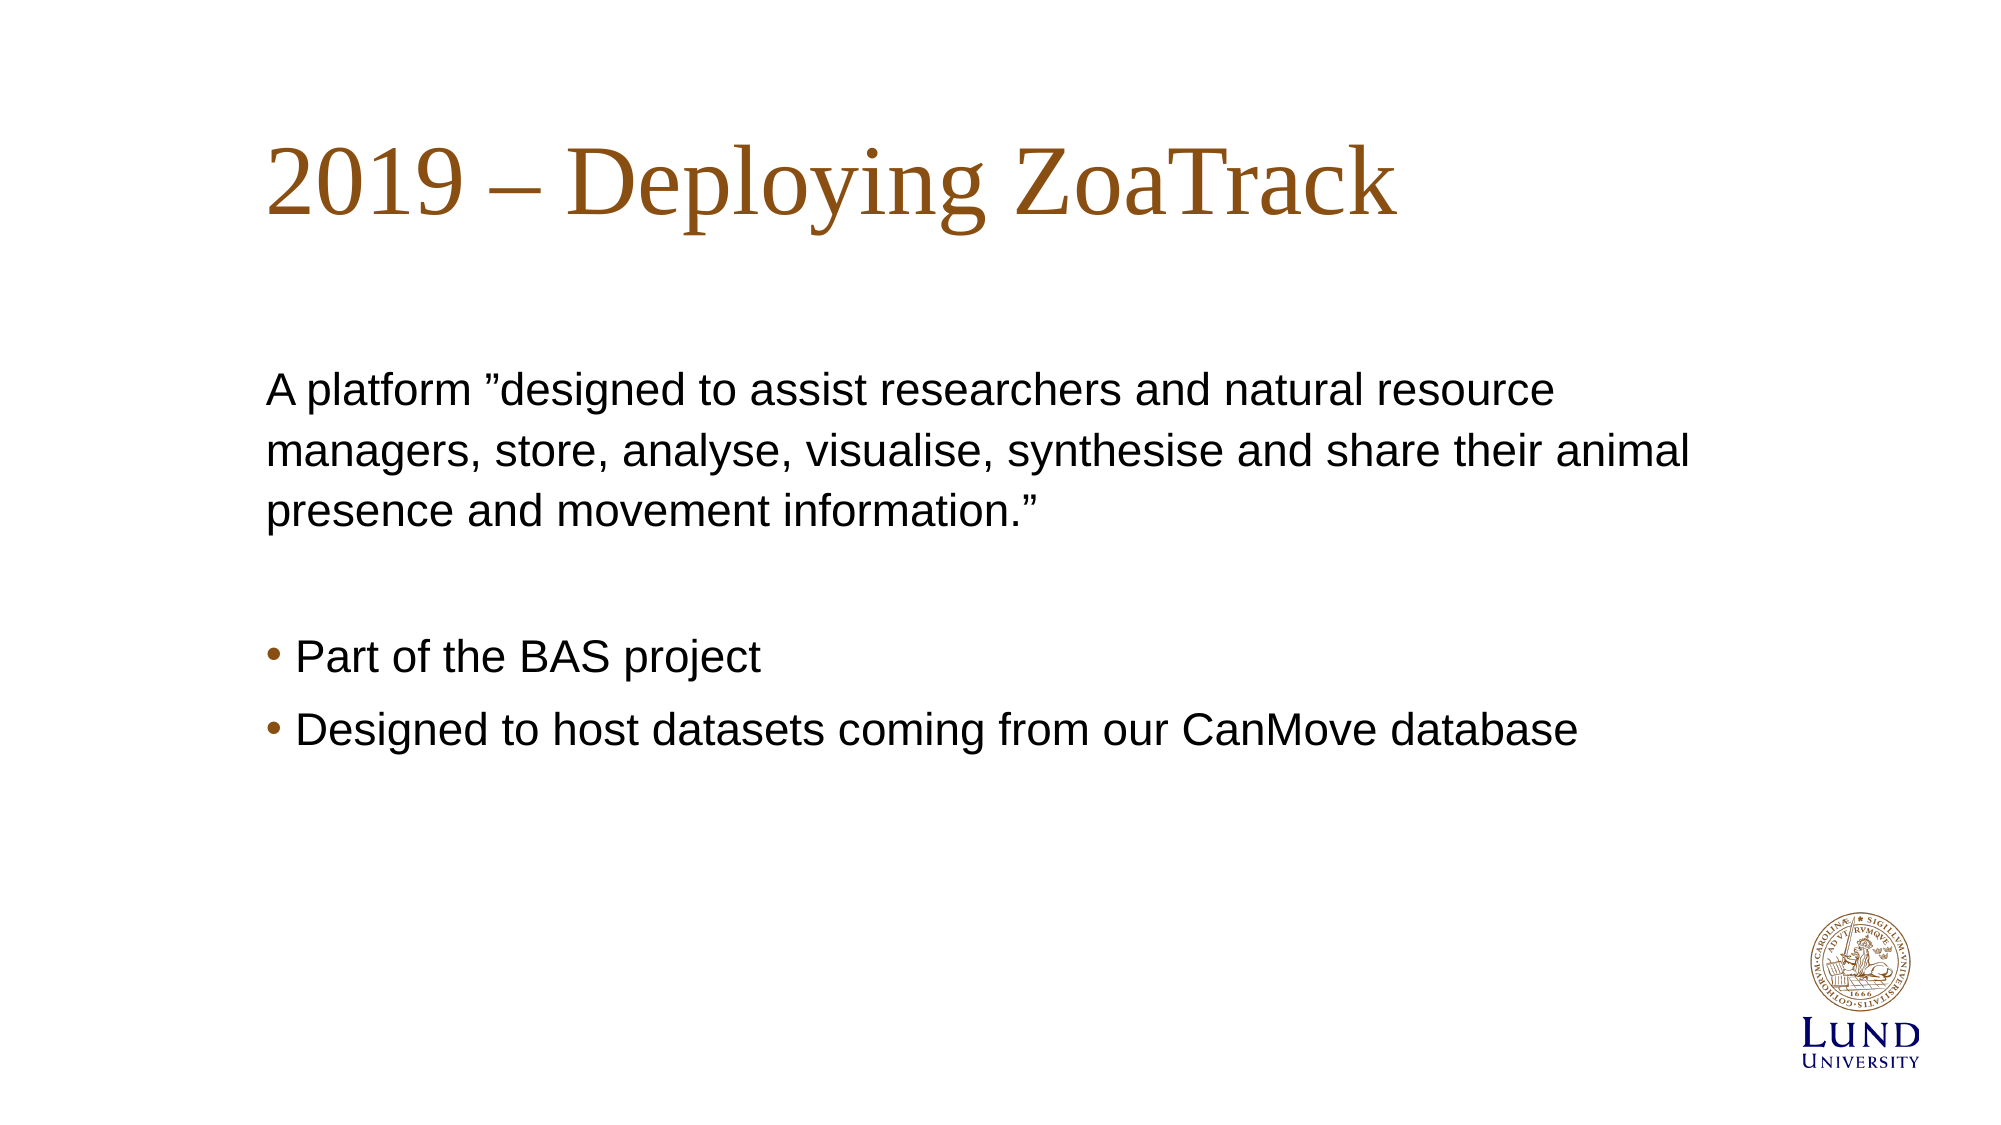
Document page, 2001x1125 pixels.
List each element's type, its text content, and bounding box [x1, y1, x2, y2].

title 2019 – Deploying ZoaTrack [265, 94, 1713, 284]
list A platform ”designed to assist researchers and natural resource managers, store, analyse, visualise, synthesise and share their animal presence and movement information.” Part of the BAS project Designed to host datasets coming from our CanMove database [265, 354, 1713, 1004]
